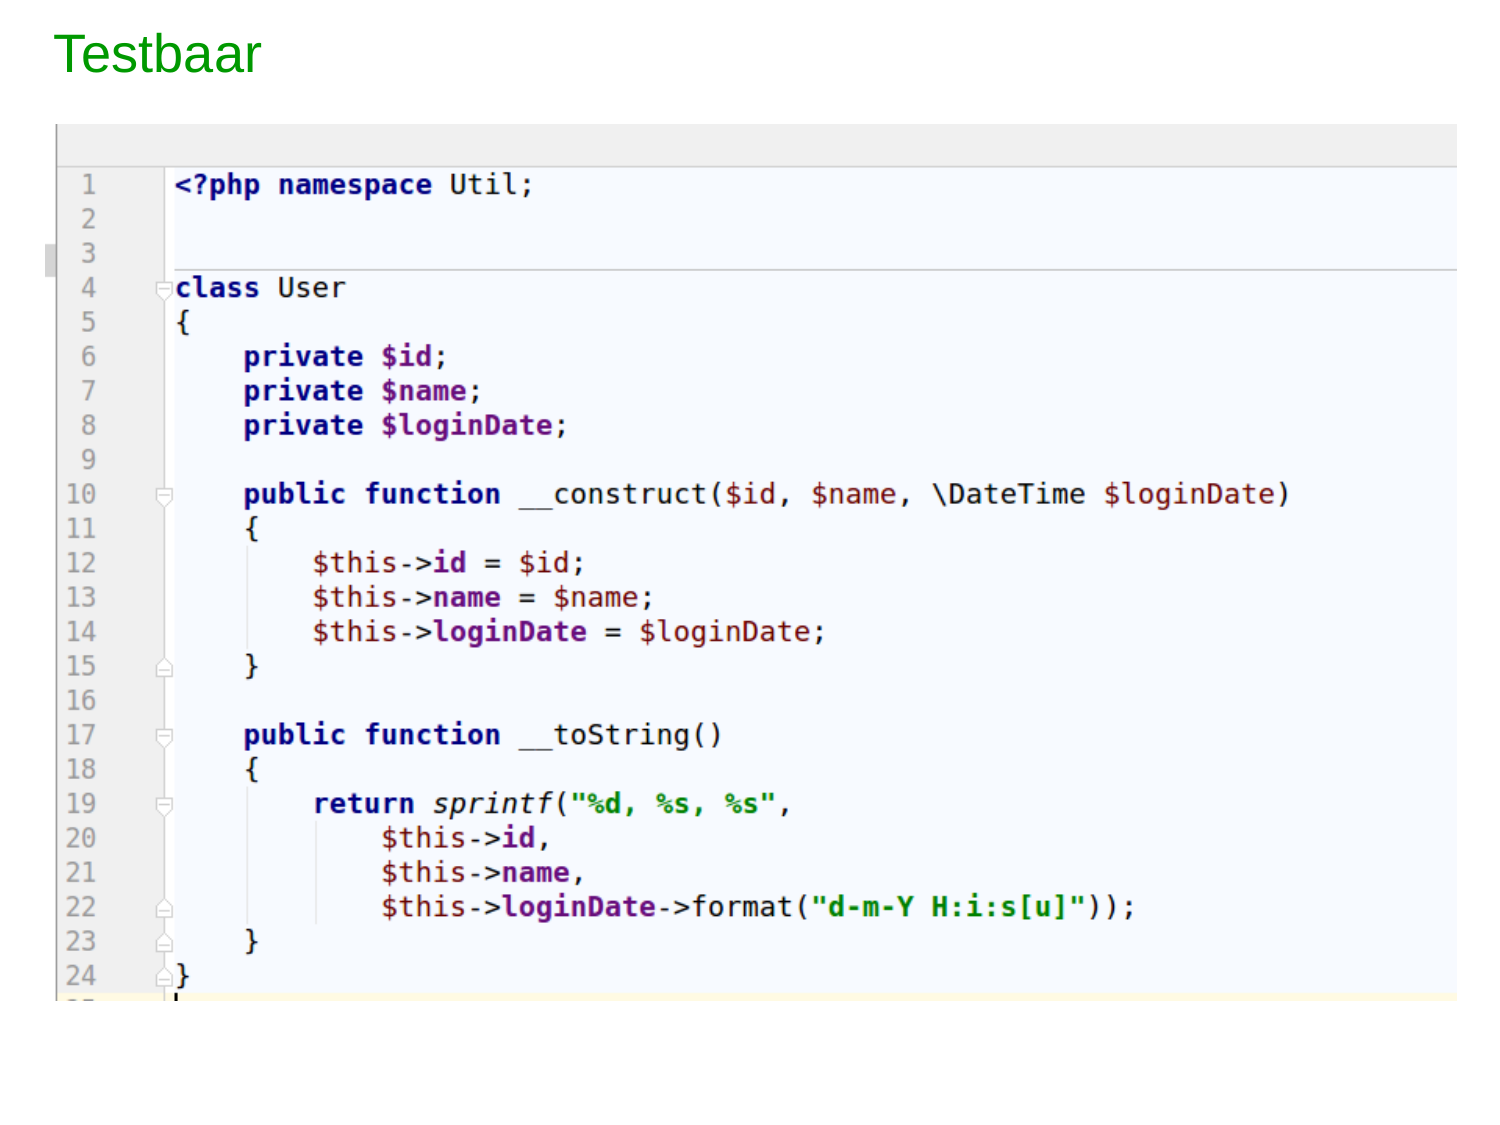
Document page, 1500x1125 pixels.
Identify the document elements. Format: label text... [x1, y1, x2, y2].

text_box Testbaar [39, 15, 1351, 92]
picture [45, 124, 1457, 1002]
